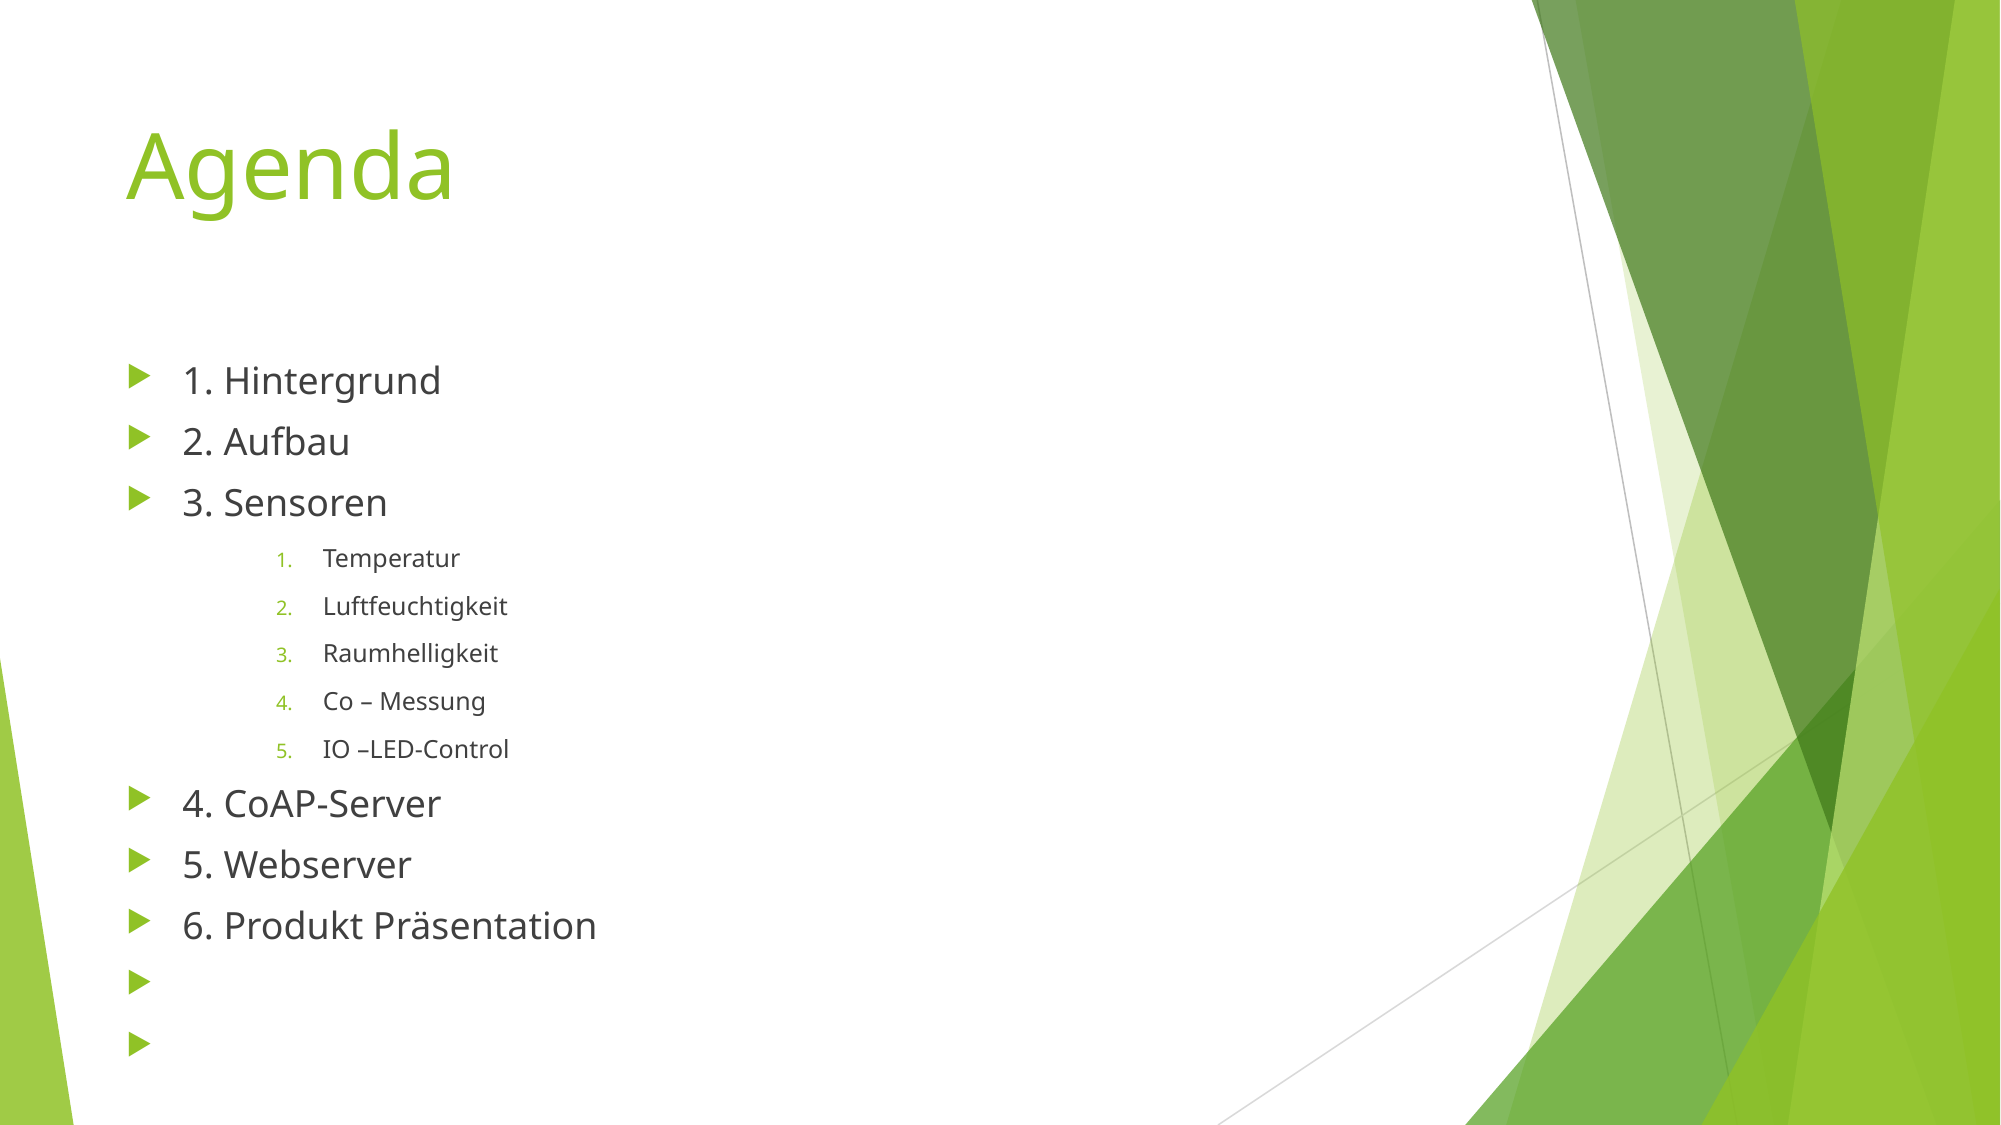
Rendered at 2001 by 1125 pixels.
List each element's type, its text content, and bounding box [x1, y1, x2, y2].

title Agenda [111, 99, 1522, 317]
list 1. Hintergrund 2. Aufbau 3. Sensoren Temperatur Luftfeuchtigkeit Raumhelligkeit Co – Messung IO –LED-Control 4. CoAP-Server 5. Webserver 6. Produkt Präsentation [111, 354, 1522, 992]
